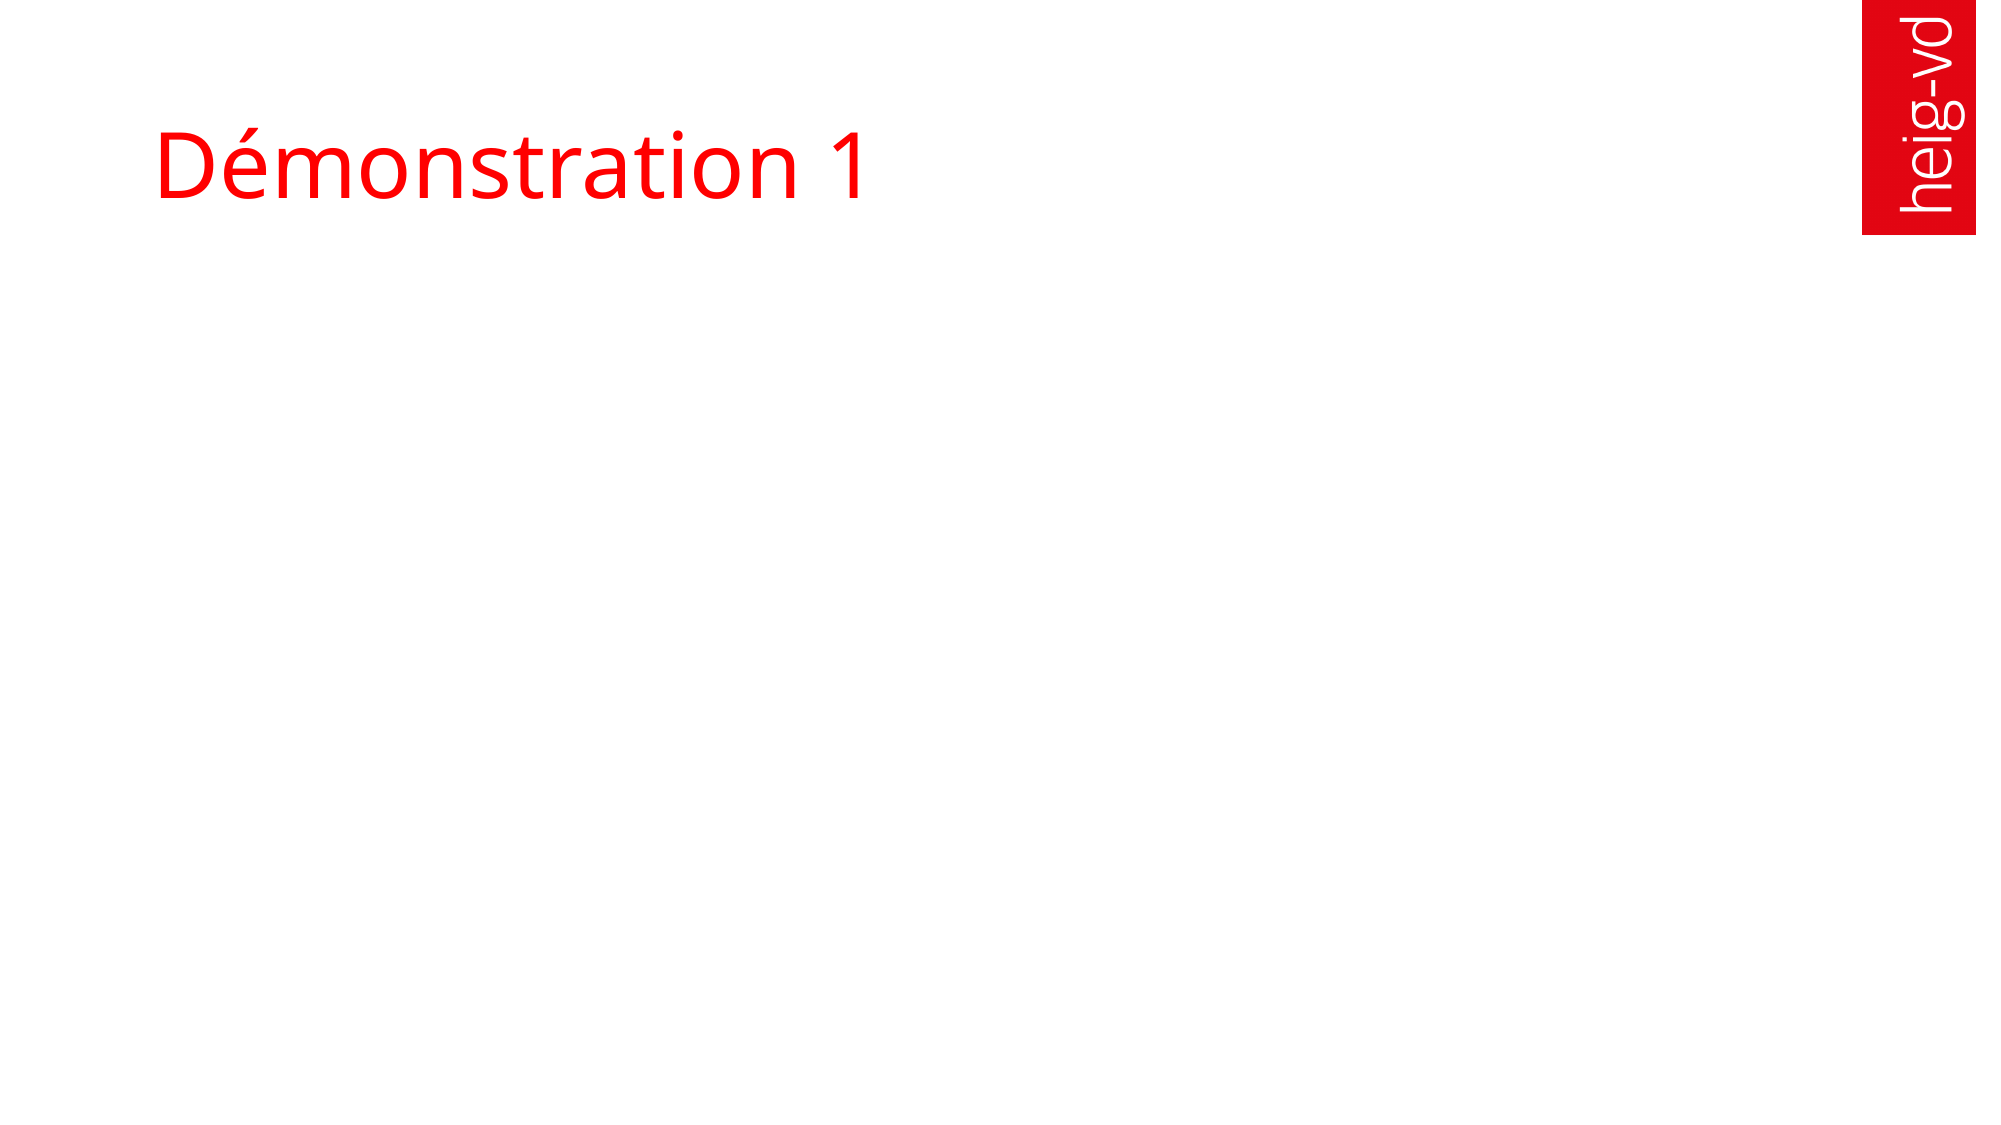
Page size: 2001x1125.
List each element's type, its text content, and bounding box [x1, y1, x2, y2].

picture [1862, 0, 1976, 236]
title Démonstration 1 [137, 59, 1863, 278]
